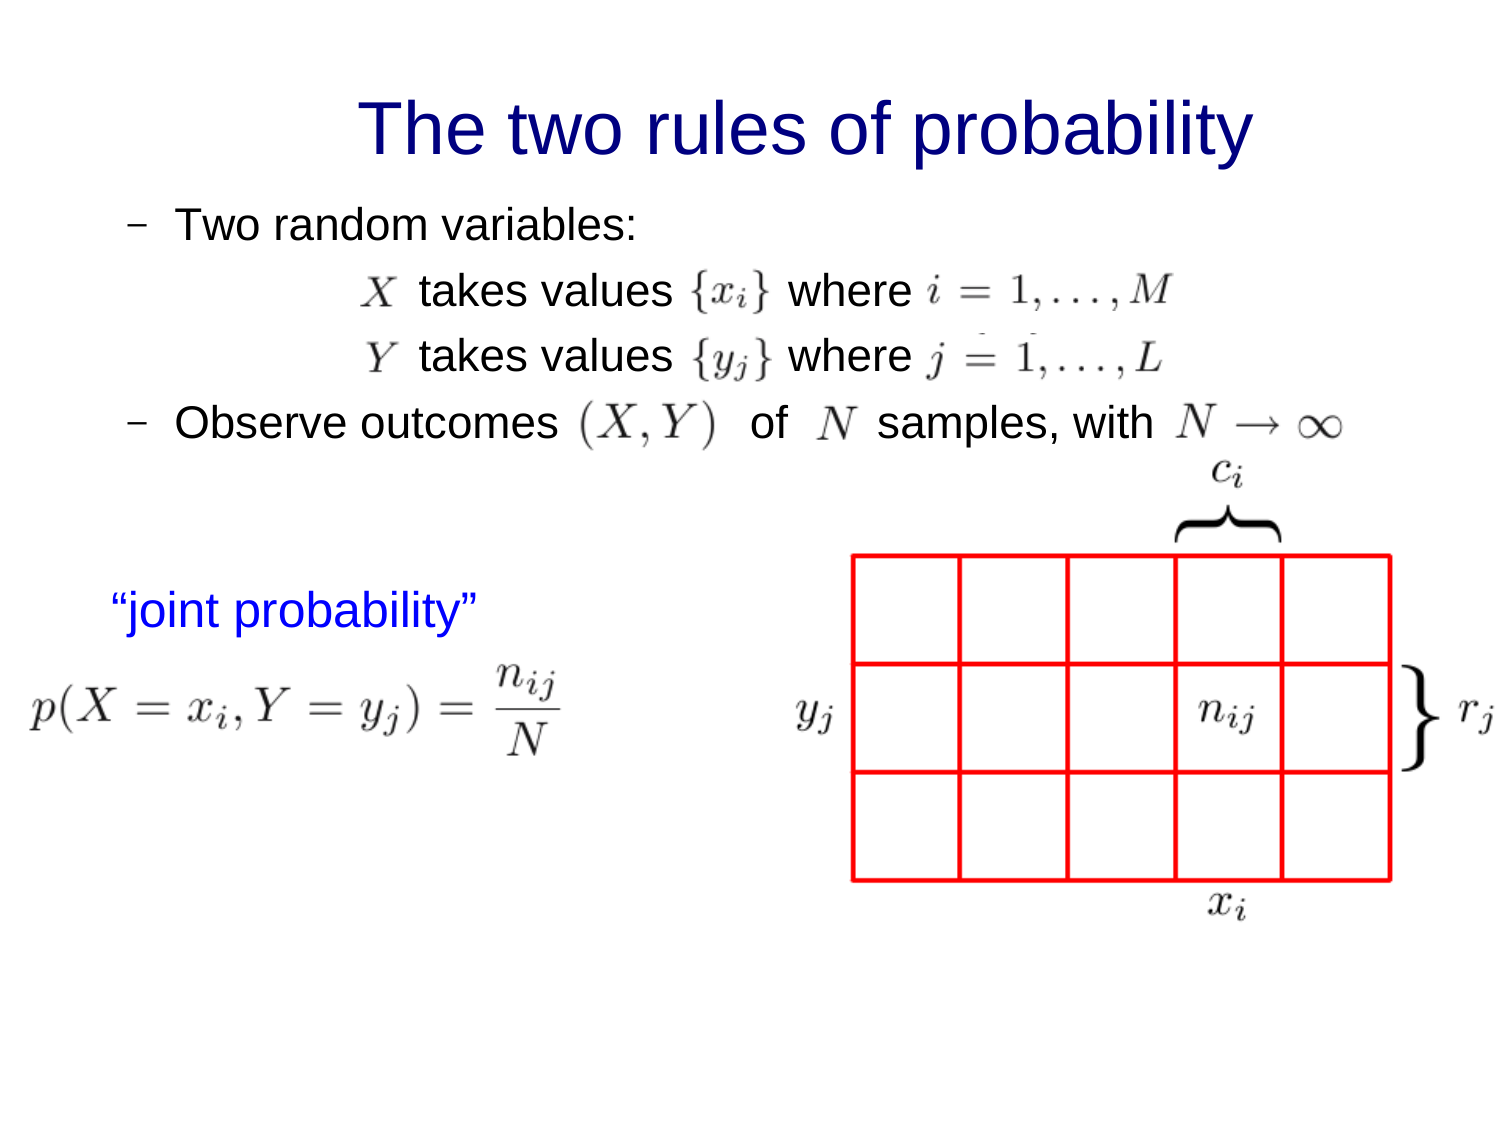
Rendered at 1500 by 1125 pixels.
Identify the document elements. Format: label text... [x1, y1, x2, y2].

picture [787, 455, 1500, 927]
picture [926, 267, 1174, 311]
picture [578, 390, 719, 457]
picture [684, 261, 772, 319]
list Two random variables: takes values where takes values where Observe outcomes of samples, with [37, 187, 1500, 1125]
title The two rules of probability [149, 65, 1463, 179]
picture [363, 337, 401, 377]
picture [810, 396, 865, 451]
picture [360, 267, 399, 313]
picture [28, 655, 565, 770]
picture [690, 329, 772, 388]
picture [1166, 393, 1348, 454]
picture [924, 333, 1164, 384]
text_box “joint probability” [96, 569, 493, 645]
